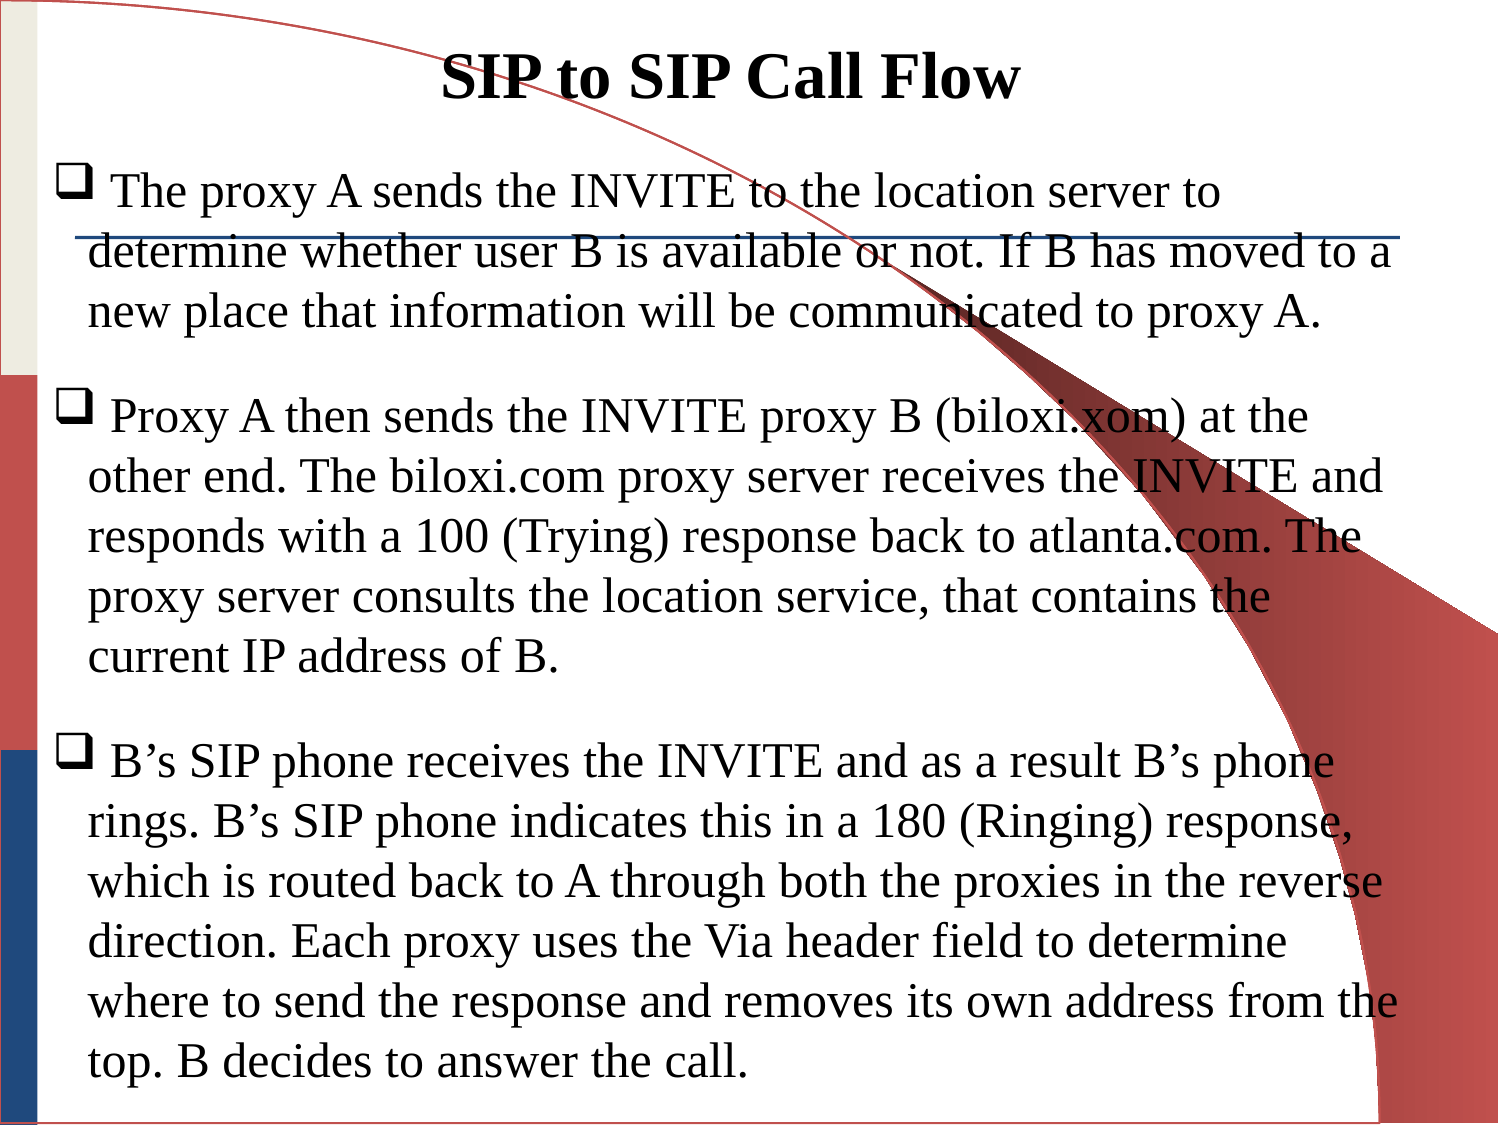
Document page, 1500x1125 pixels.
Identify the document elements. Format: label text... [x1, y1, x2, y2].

text_box SIP to SIP Call Flow [62, 24, 1400, 120]
text_box The proxy A sends the INVITE to the location server to determine whether user B is available or not. If B has moved to a new place that information will be communicated to proxy A. Proxy A then sends the INVITE proxy B (biloxi.xom) at the other end. The biloxi.com proxy server receives the INVITE and responds with a 100 (Trying) response back to atlanta.com. The proxy server consults the location service, that contains the current IP address of B. B’s SIP phone receives the INVITE and as a result B’s phone rings. B’s SIP phone indicates this in a 180 (Ringing) response, which is routed back to A through both the proxies in the reverse direction. Each proxy uses the Via header field to determine where to send the response and removes its own address from the top. B decides to answer the call. [37, 149, 1438, 1125]
